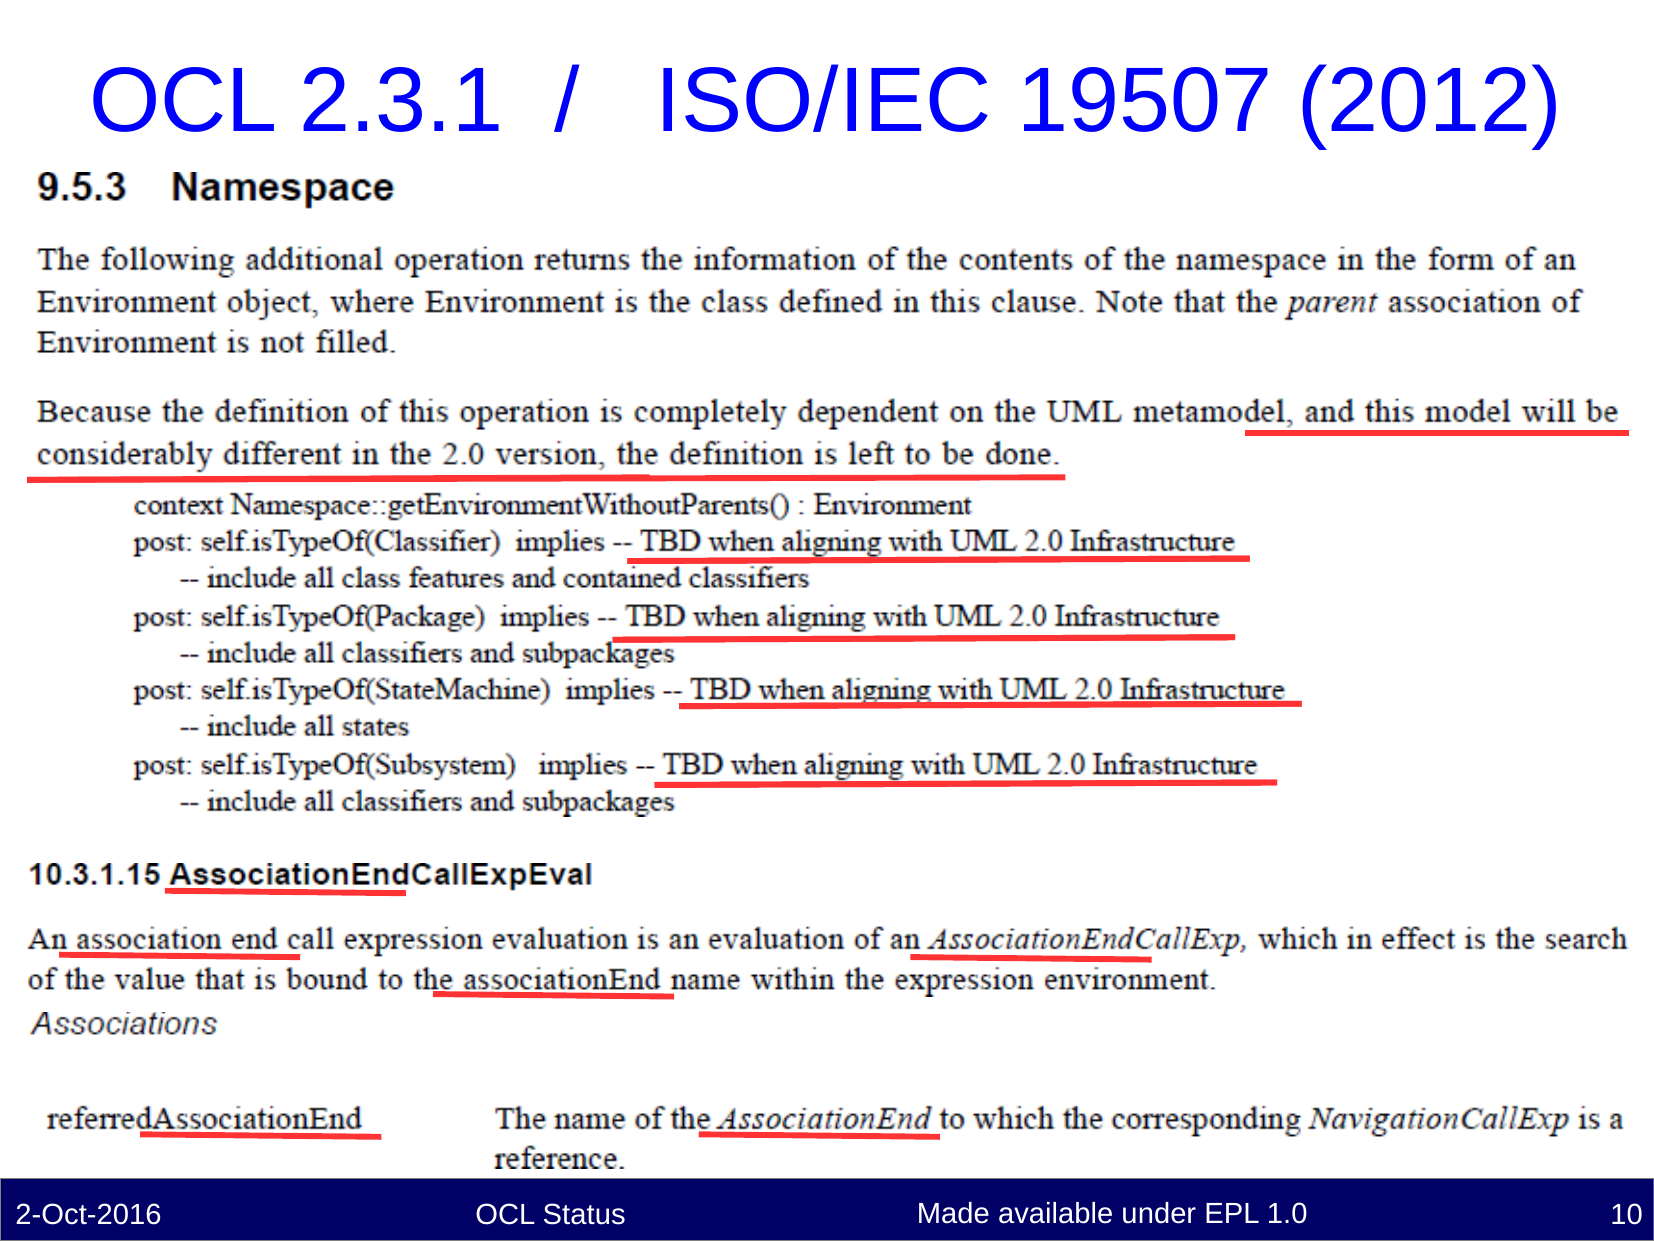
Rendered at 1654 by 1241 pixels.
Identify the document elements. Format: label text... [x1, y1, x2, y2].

picture [29, 1012, 1626, 1169]
picture [27, 863, 1629, 997]
title OCL 2.3.1 / ISO/IEC 19507 (2012) [82, 34, 1571, 165]
picture [35, 172, 1620, 817]
